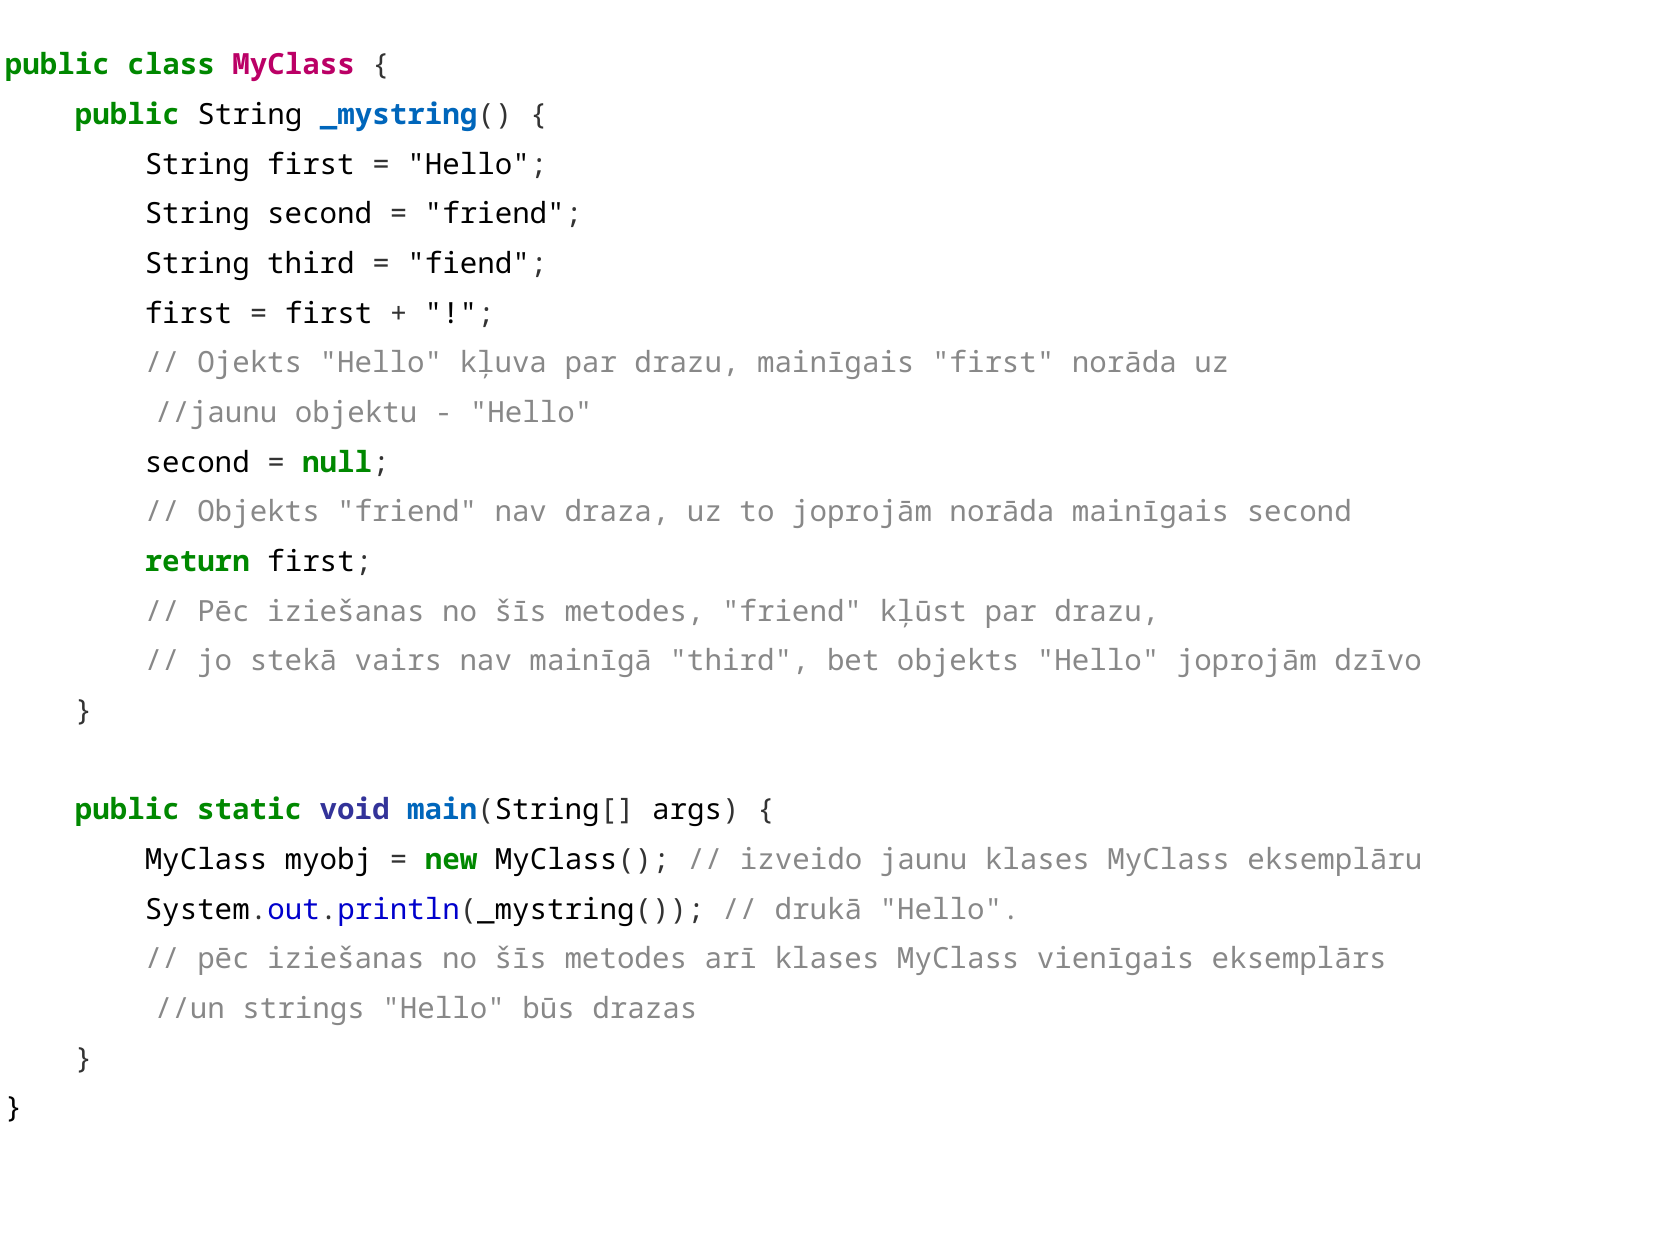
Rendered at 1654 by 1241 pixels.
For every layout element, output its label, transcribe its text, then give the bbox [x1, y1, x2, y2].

subtitle public class MyClass { public String _mystring() { String first = "Hello"; String second = "friend"; String third = "fiend"; first = first + "!"; // Ojekts "Hello" kļuva par drazu, mainīgais "first" norāda uz //jaunu objektu - "Hello" second = null; // Objekts "friend" nav draza, uz to joprojām norāda mainīgais second return first; // Pēc iziešanas no šīs metodes, "friend" kļūst par drazu, // jo stekā vairs nav mainīgā "third", bet objekts "Hello" joprojām dzīvo } public static void main(String[] args) { MyClass myobj = new MyClass(); // izveido jaunu klases MyClass eksemplāru System.out.println(_mystring()); // drukā "Hello". // pēc iziešanas no šīs metodes arī klases MyClass vienīgais eksemplārs //un strings "Hello" būs drazas } } [4, 4, 1641, 1241]
